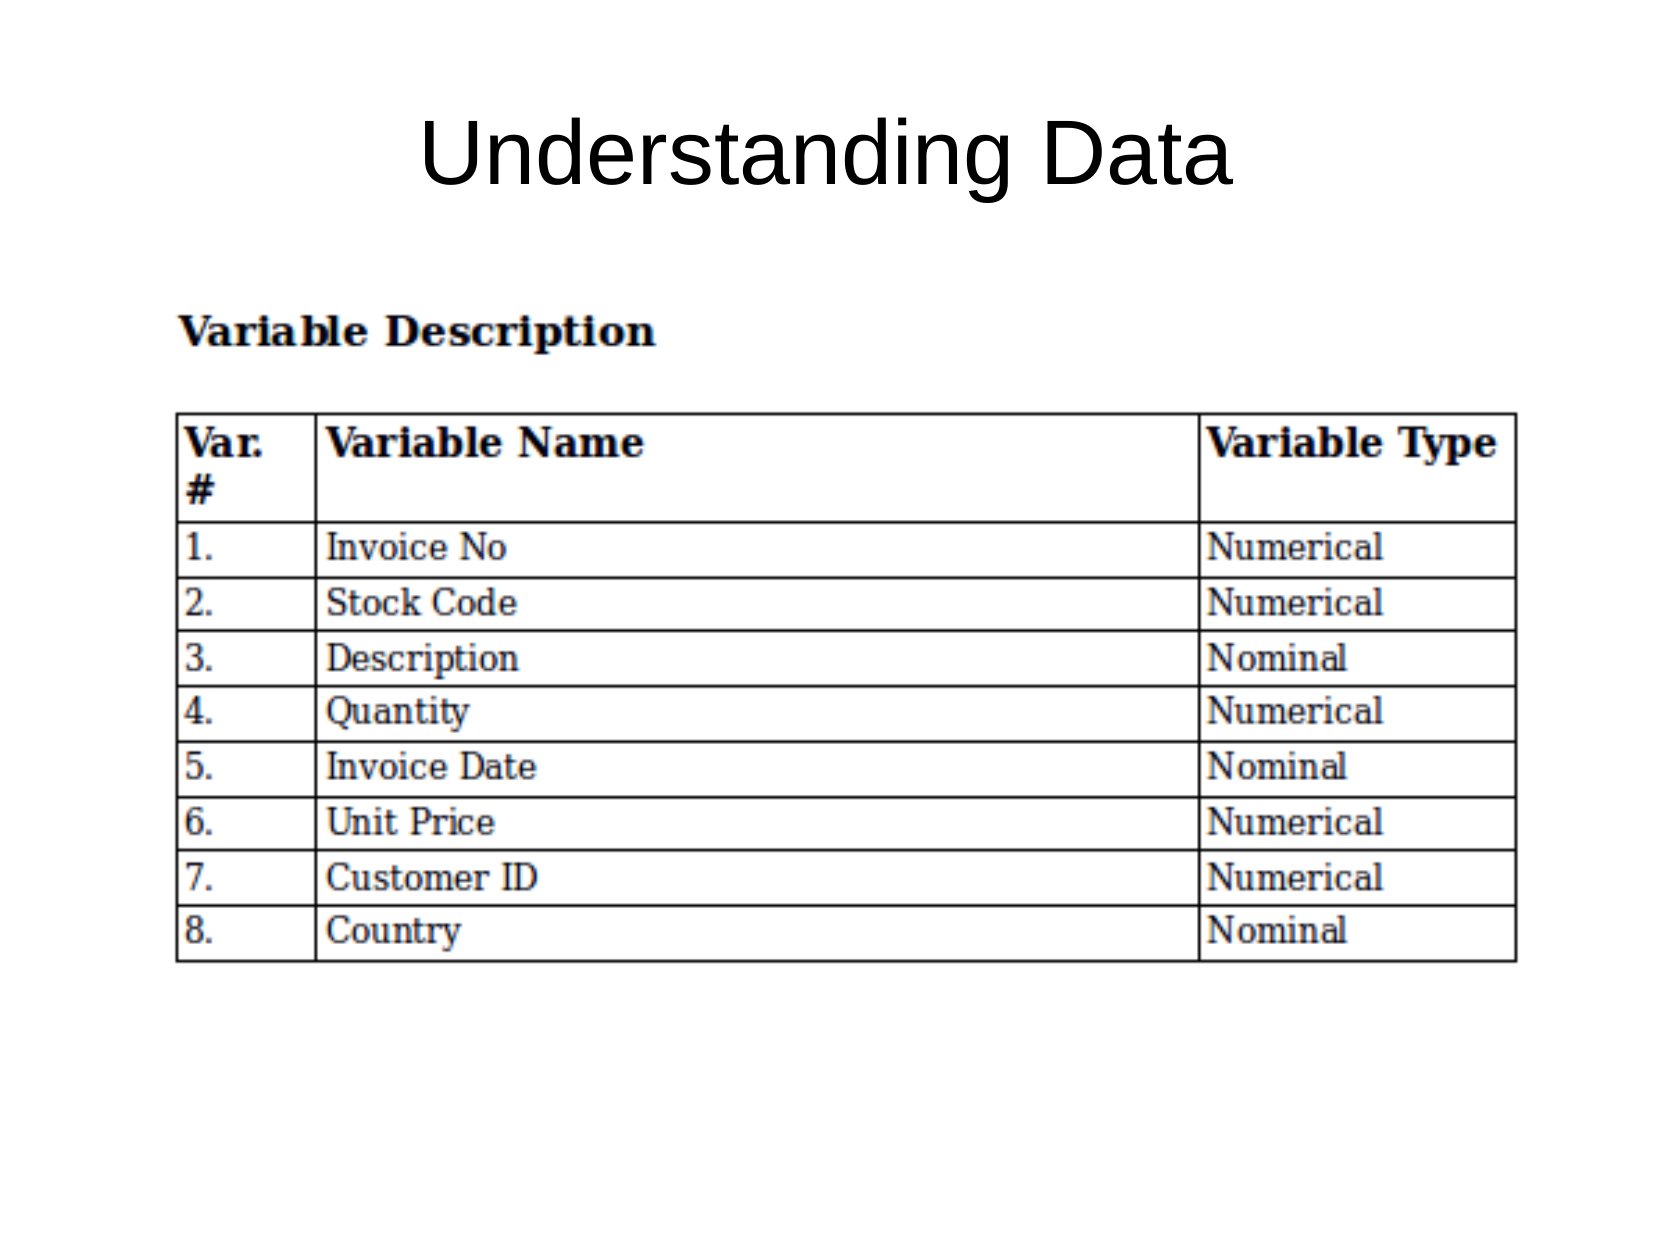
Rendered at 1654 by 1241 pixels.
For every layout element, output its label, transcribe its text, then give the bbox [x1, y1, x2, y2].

picture [82, 294, 1571, 994]
title Understanding Data [82, 49, 1571, 257]
